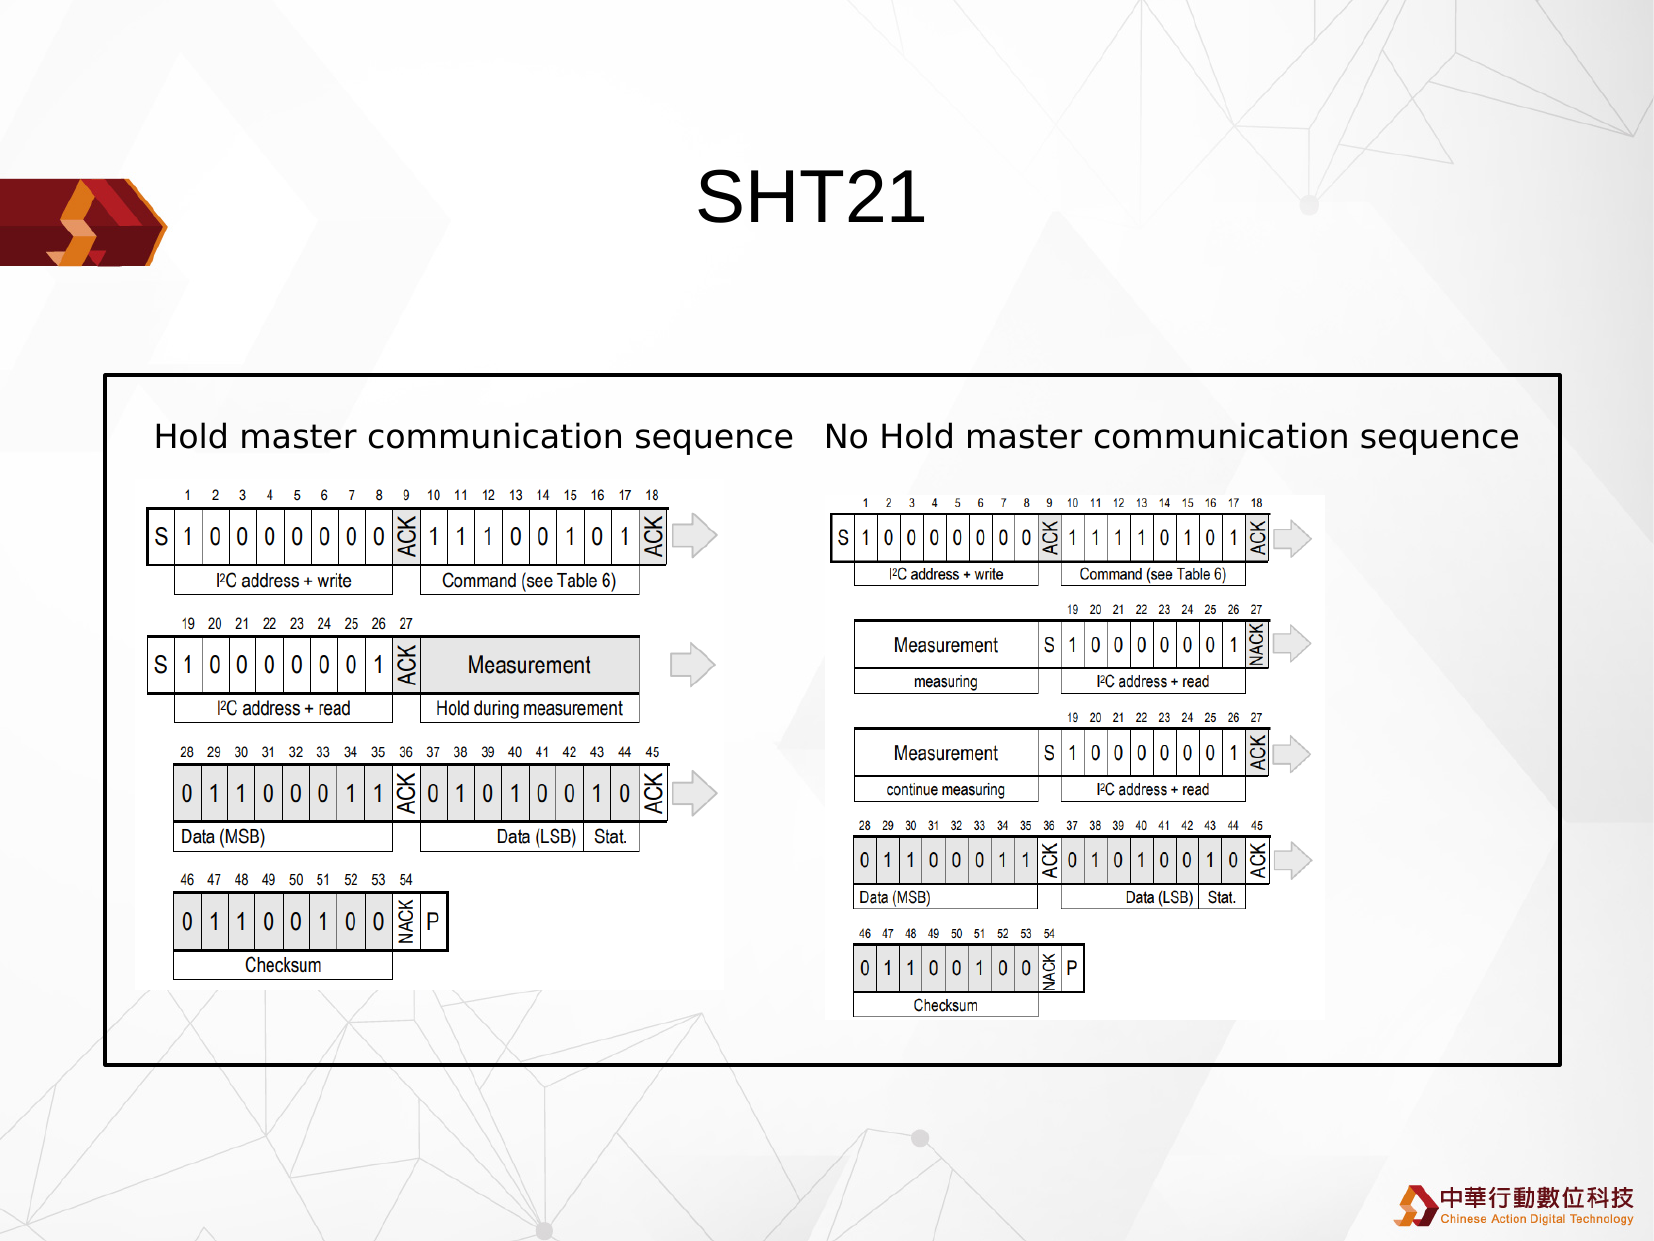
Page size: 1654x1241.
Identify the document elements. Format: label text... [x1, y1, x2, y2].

picture [0, 0, 1654, 1241]
text_box Hold master communication sequence [138, 410, 809, 466]
text_box No Hold master communication sequence [809, 410, 1558, 503]
title SHT21 [118, 112, 1506, 281]
